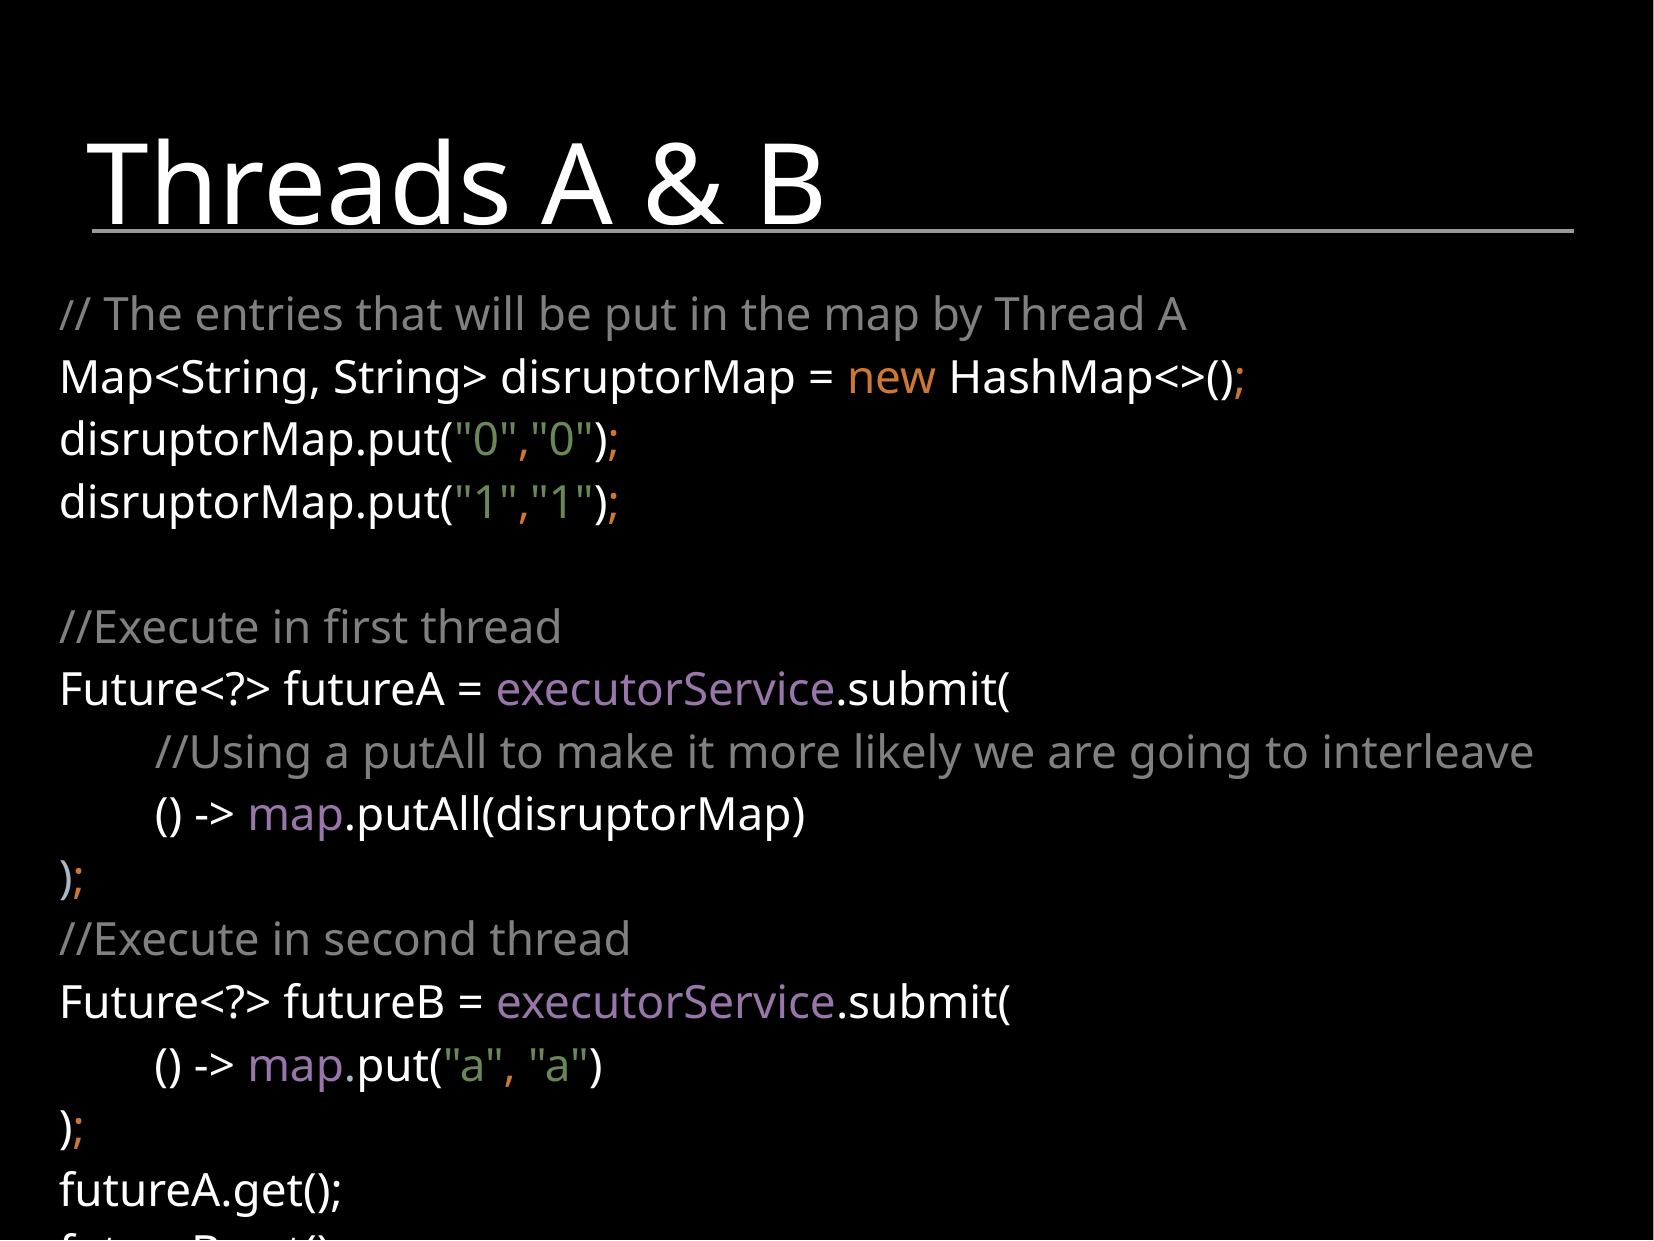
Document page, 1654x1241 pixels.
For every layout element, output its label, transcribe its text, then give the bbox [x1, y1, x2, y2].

text_box // The entries that will be put in the map by Thread A Map<String, String> disruptorMap = new HashMap<>(); disruptorMap.put("0","0"); disruptorMap.put("1","1"); //Execute in first thread Future<?> futureA = executorService.submit( //Using a putAll to make it more likely we are going to interleave () -> map.putAll(disruptorMap) ); //Execute in second thread Future<?> futureB = executorService.submit( () -> map.put("a", "a") ); futureA.get(); futureB.get(); [44, 274, 1613, 1195]
title Threads A & B [86, 112, 1576, 249]
